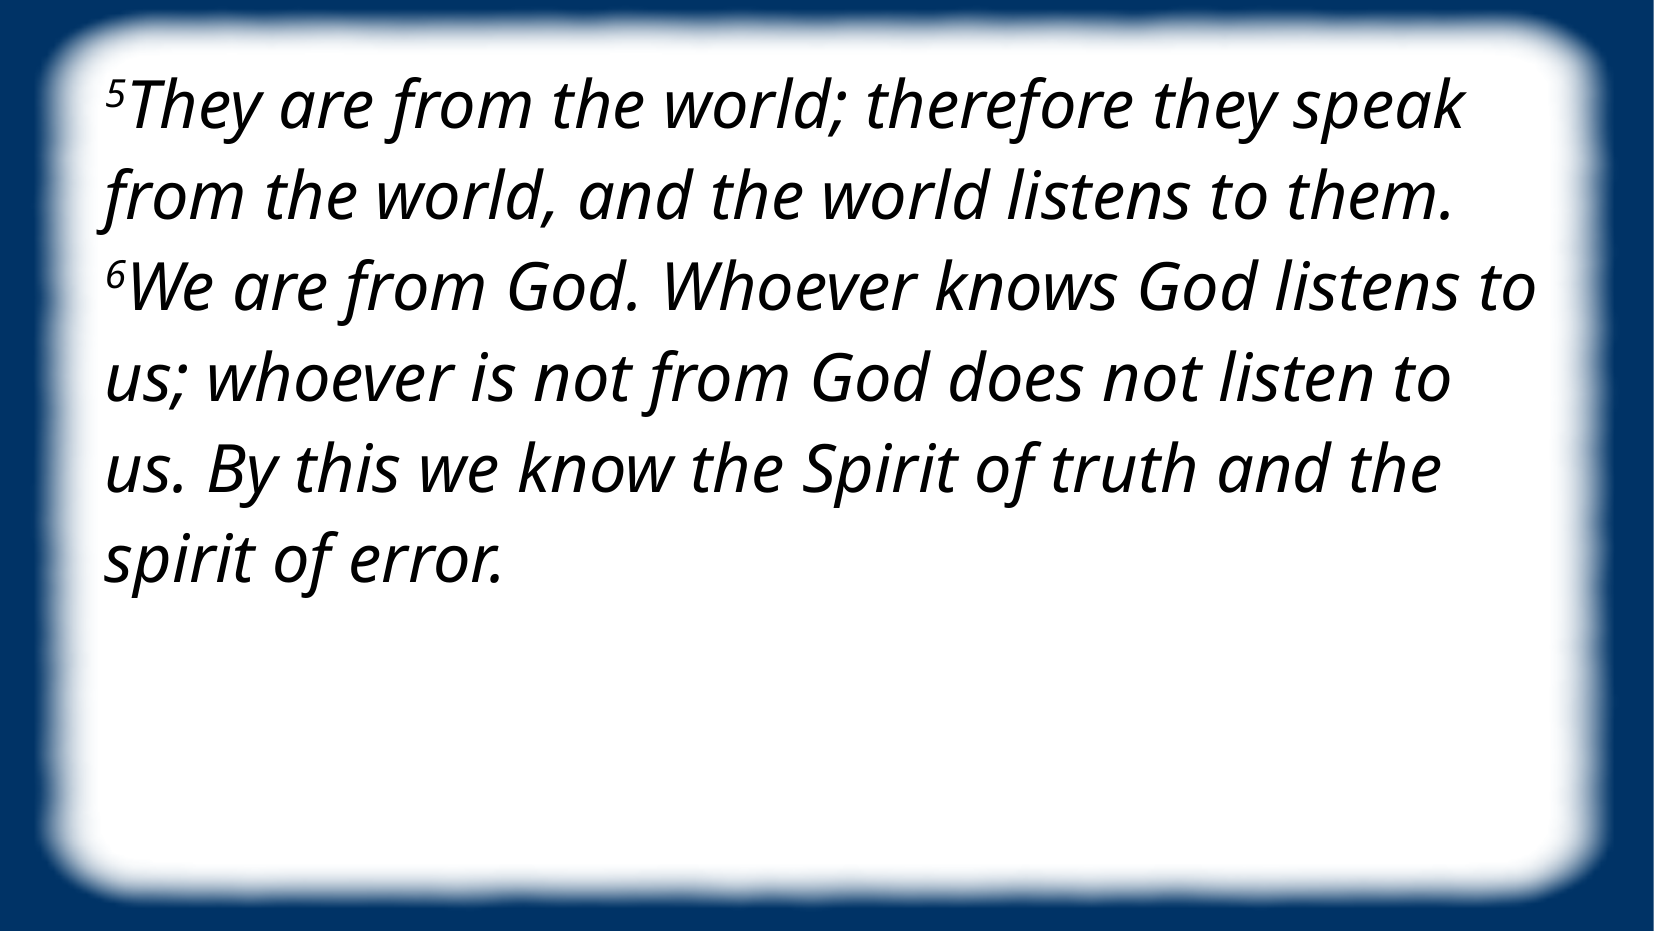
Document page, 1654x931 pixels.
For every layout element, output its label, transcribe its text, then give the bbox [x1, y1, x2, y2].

text_box 5They are from the world; therefore they speak from the world, and the world listens to them. 6We are from God. Whoever knows God listens to us; whoever is not from God does not listen to us. By this we know the Spirit of truth and the spirit of error. [90, 50, 1561, 598]
picture [0, 0, 1654, 931]
